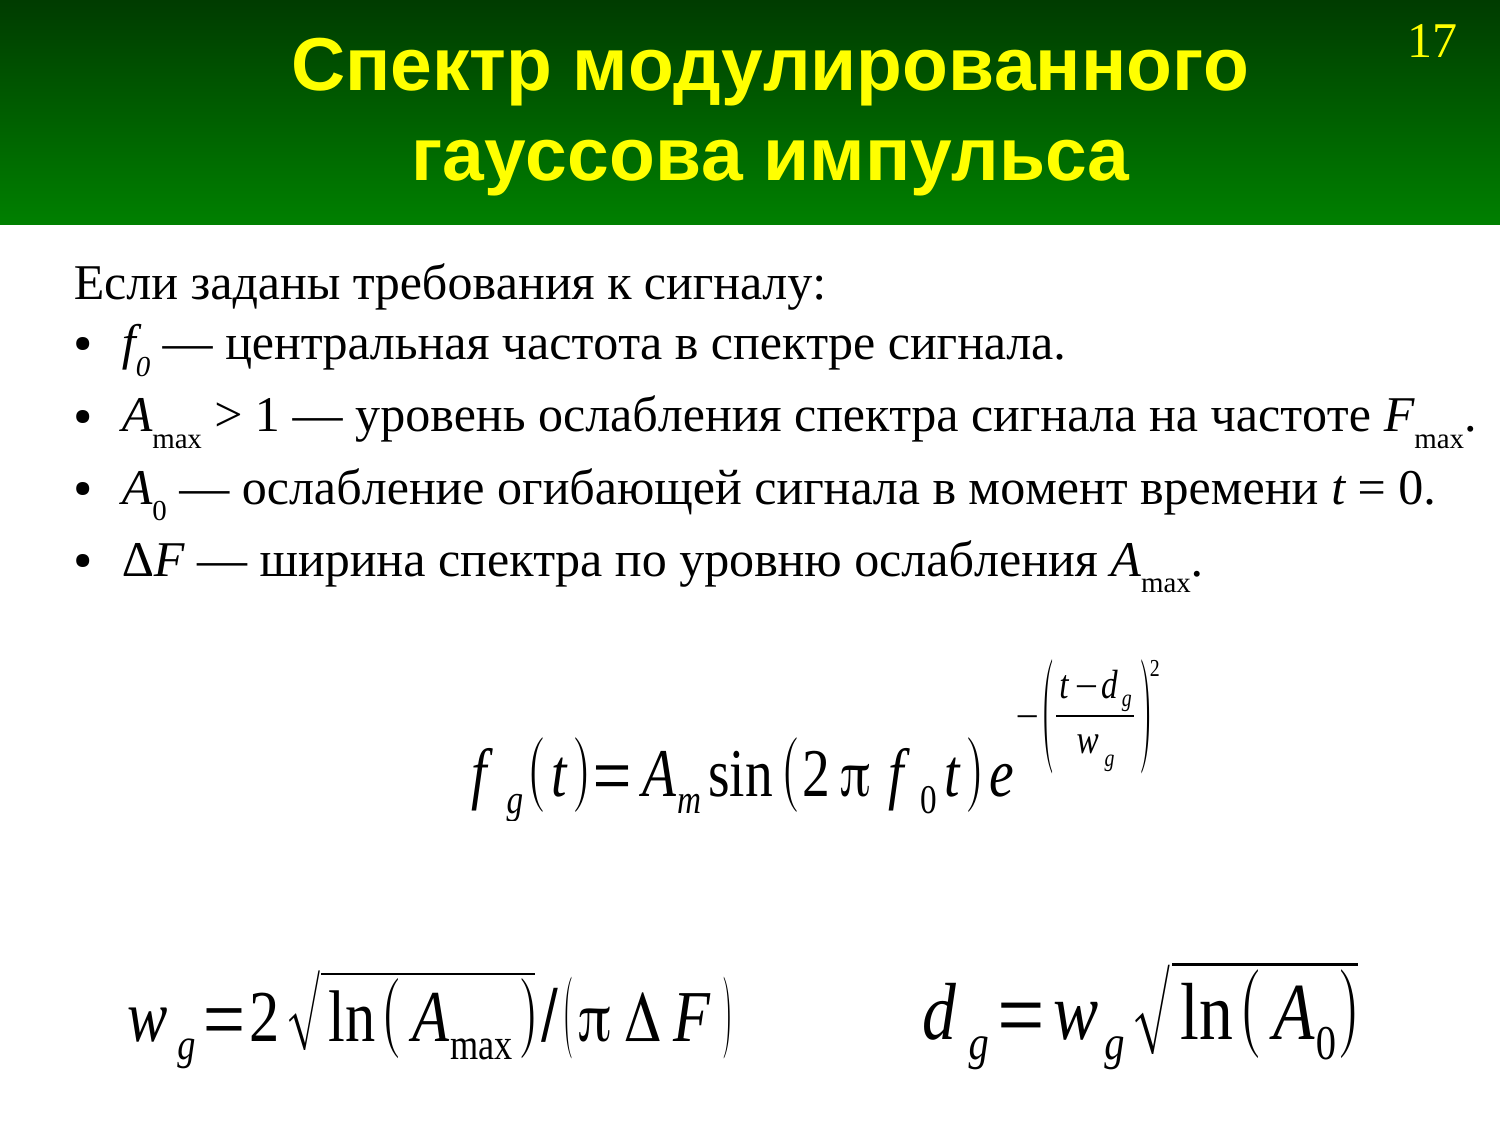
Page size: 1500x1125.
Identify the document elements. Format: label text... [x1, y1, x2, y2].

chart [112, 968, 747, 1069]
title Спектр модулированного гауссова импульса [100, 7, 1441, 204]
text_box Если заданы требования к сигналу: f0 — центральная частота в спектре сигнала. Amax > 1 — уровень ослабления спектра сигнала на частоте Fmax. A0 — ослабление огибающей сигнала в момент времени t = 0. ΔF — ширина спектра по уровню ослабления Amax. [59, 242, 1492, 623]
chart [447, 655, 1175, 821]
chart [905, 957, 1377, 1071]
